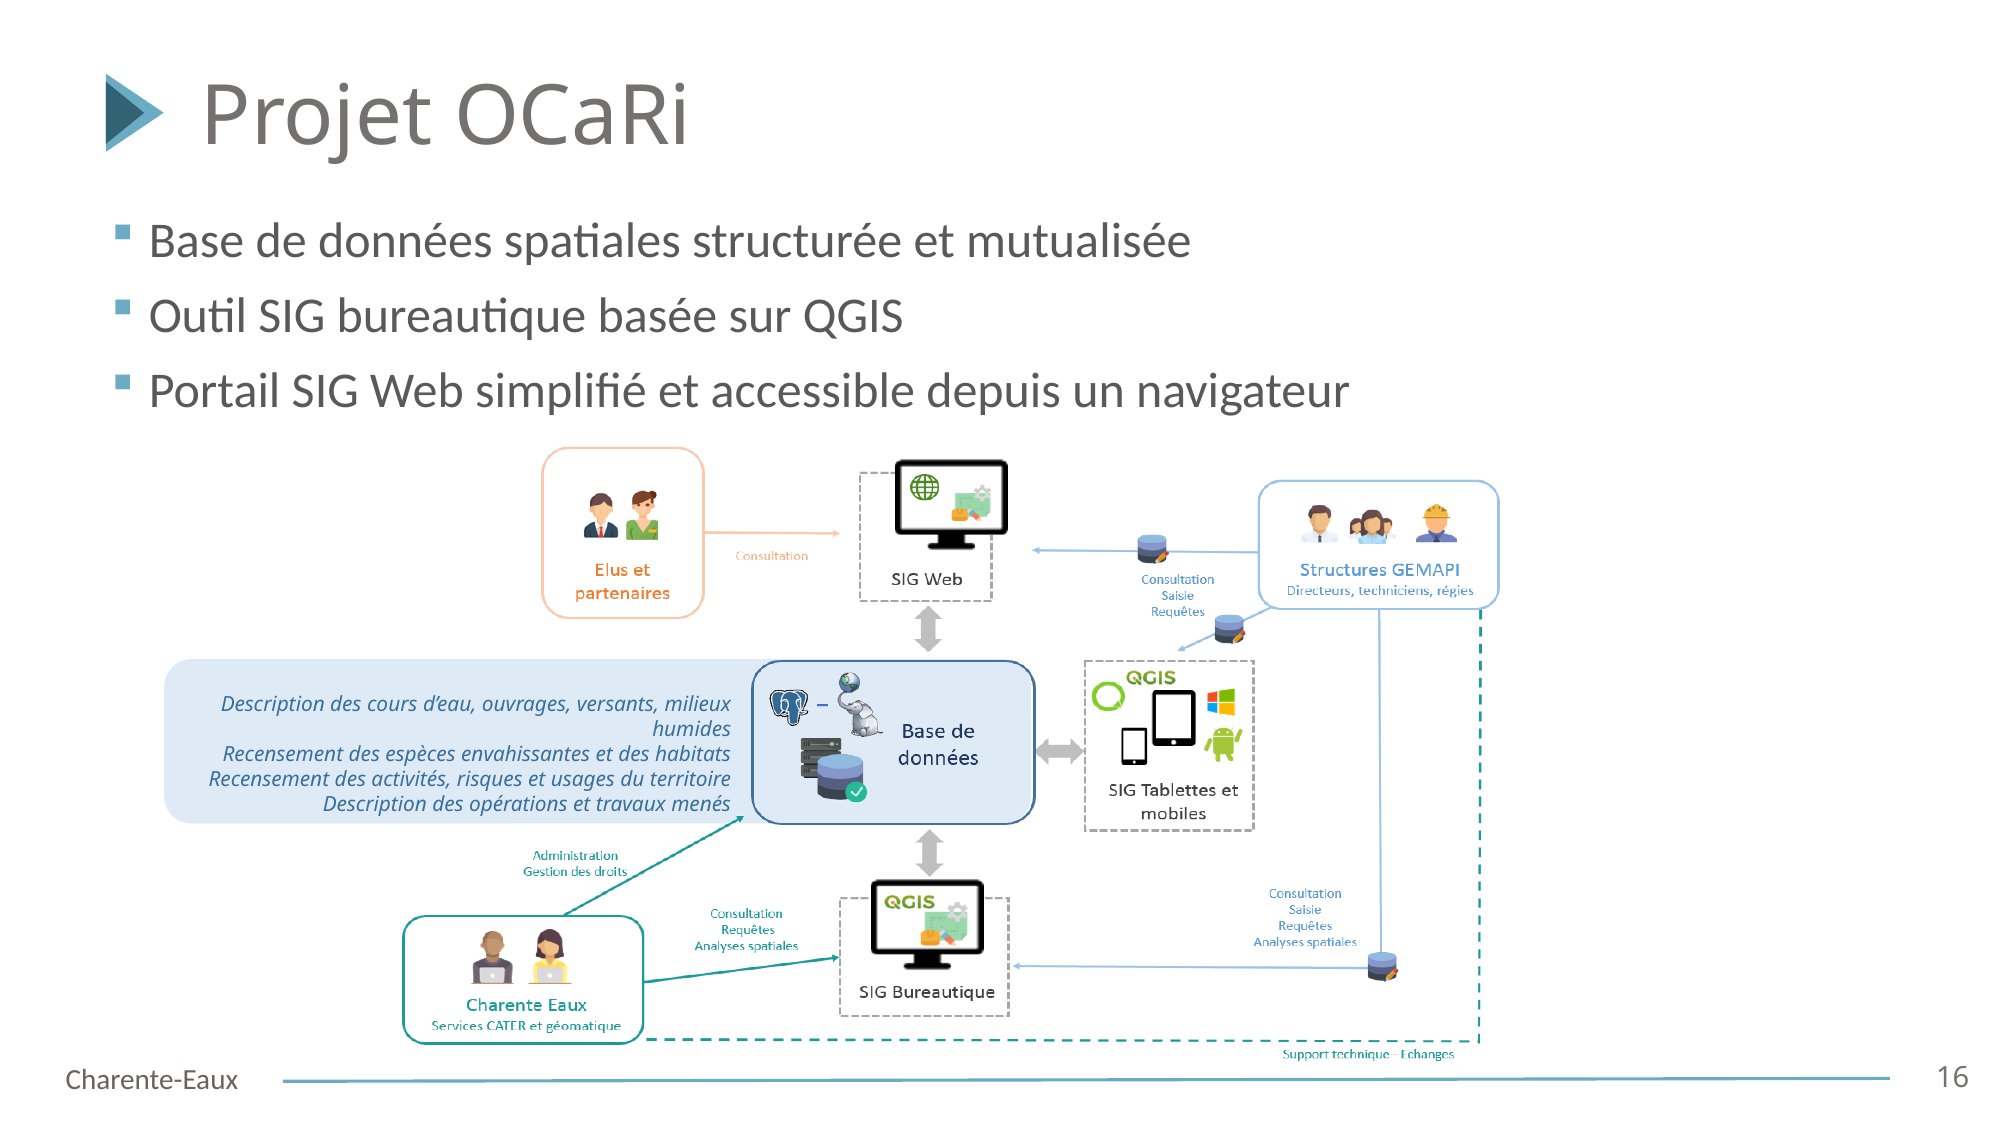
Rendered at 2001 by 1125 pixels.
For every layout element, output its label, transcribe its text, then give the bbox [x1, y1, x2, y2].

list Base de données spatiales structurée et mutualisée Outil SIG bureautique basée sur QGIS Portail SIG Web simplifié et accessible depuis un navigateur [96, 207, 1835, 975]
text_box Description des cours d’eau, ouvrages, versants, milieux humides Recensement des espèces envahissantes et des habitats Recensement des activités, risques et usages du territoire Description des opérations et travaux menés [164, 683, 746, 824]
title Projet OCaRi [185, 65, 1863, 175]
picture [381, 438, 1509, 1067]
